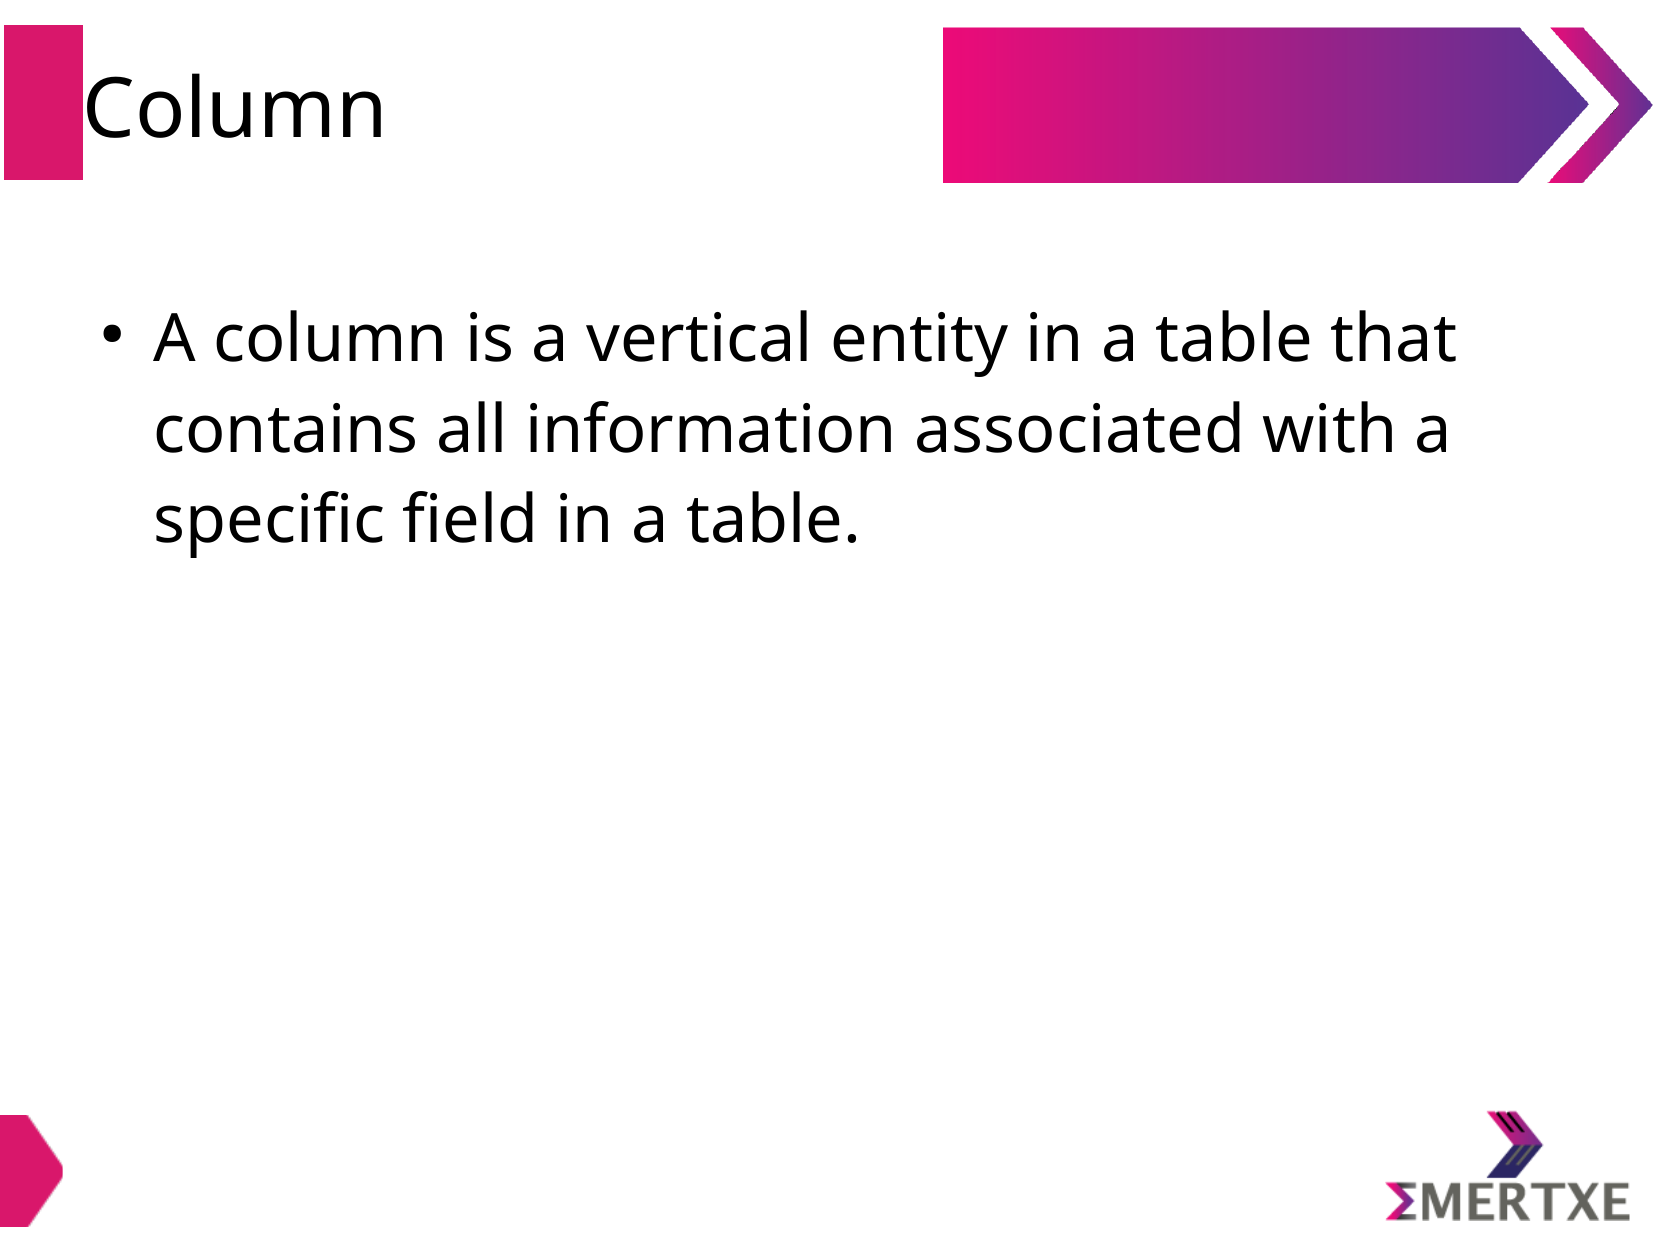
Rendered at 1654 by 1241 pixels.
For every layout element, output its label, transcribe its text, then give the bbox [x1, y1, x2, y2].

list A column is a vertical entity in a table that contains all information associated with a specific field in a table. [82, 290, 1571, 1010]
picture [1385, 1107, 1631, 1221]
picture [1571, 27, 1653, 183]
title Column [82, 2, 1571, 210]
